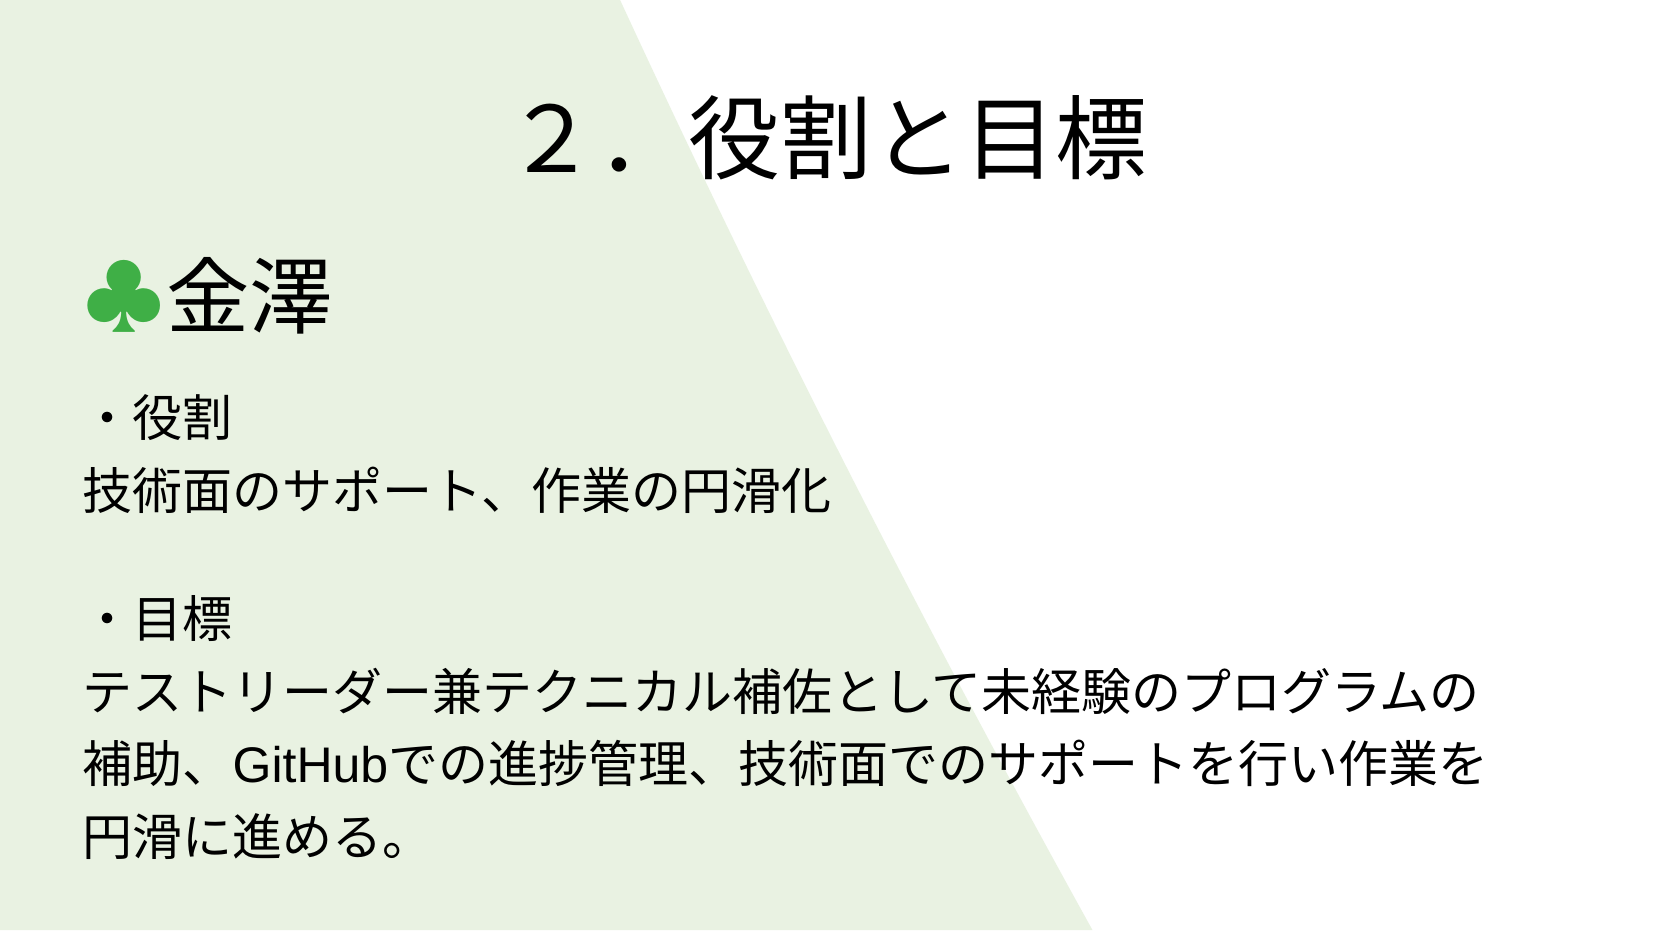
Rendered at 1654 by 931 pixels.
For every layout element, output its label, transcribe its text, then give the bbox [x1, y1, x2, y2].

text_box ♣金澤 [82, 206, 1158, 376]
subtitle ・役割 技術面のサポート、作業の円滑化 ・目標 テストリーダー兼テクニカル補佐として未経験のプログラムの補助、GitHubでの進捗管理、技術面でのサポートを行い作業を円滑に進める。 [82, 354, 1506, 894]
title ２．役割と目標 [82, 54, 1571, 211]
text_box [0, 0, 1093, 931]
